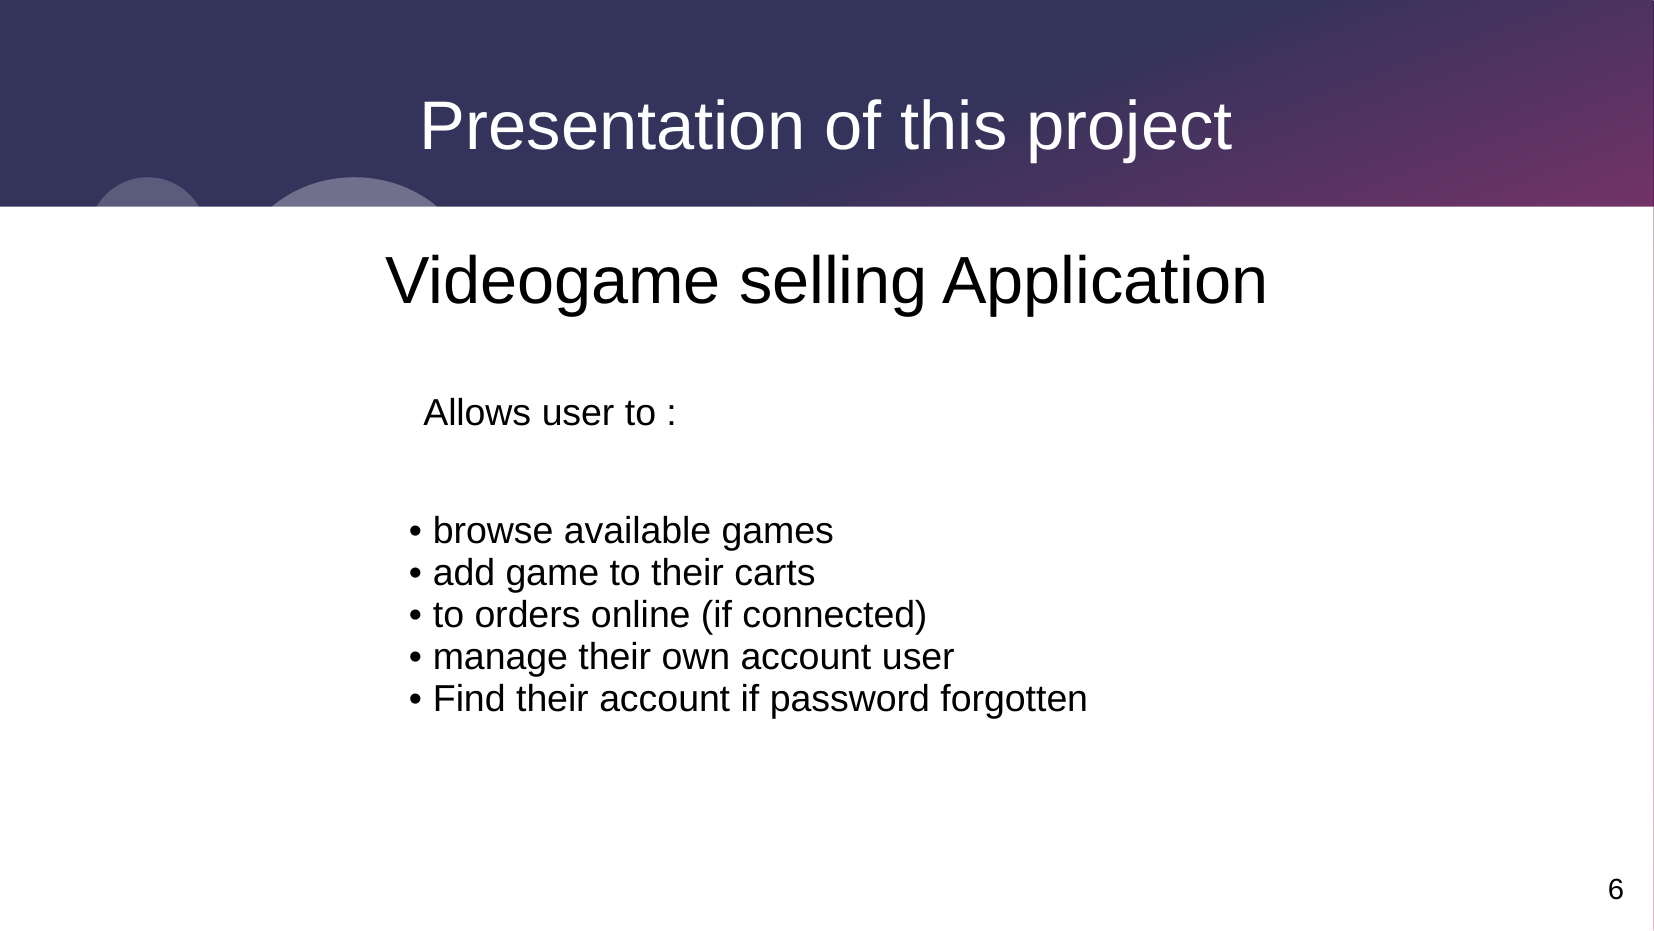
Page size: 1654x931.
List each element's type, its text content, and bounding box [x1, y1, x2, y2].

text_box • browse available games • add game to their carts • to orders online (if connected) • manage their own account user • Find their account if password forgotten [383, 501, 1123, 727]
title Presentation of this project [88, 44, 1565, 207]
subtitle Videogame selling Application [383, 147, 1270, 414]
text_box Allows user to : [408, 383, 693, 441]
